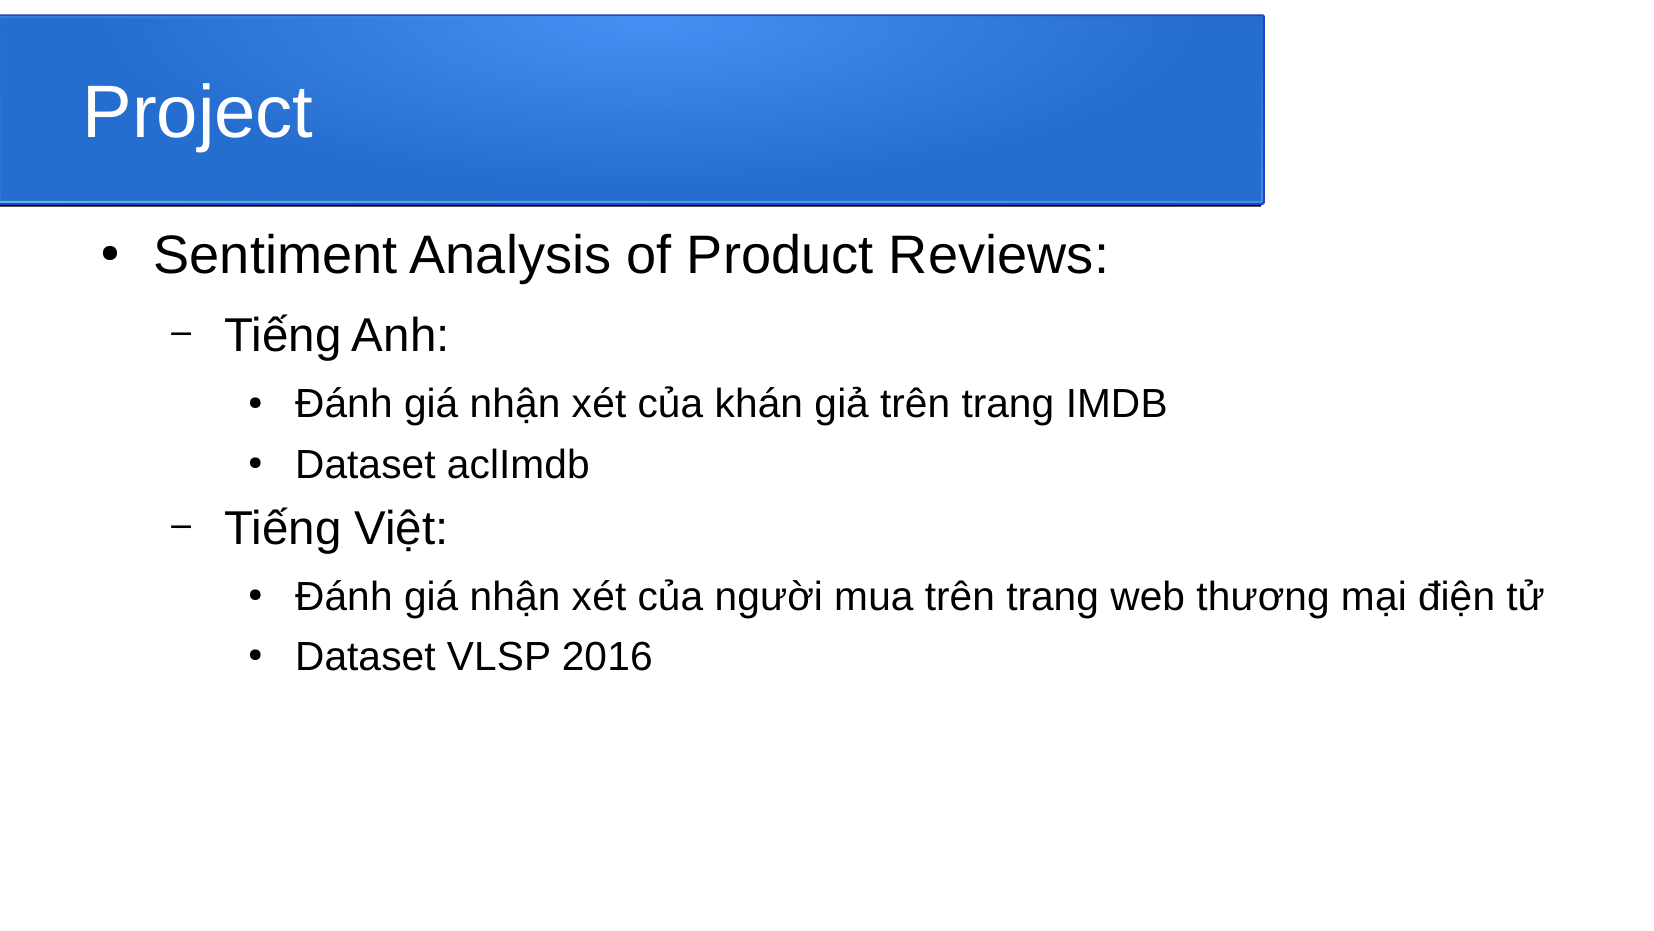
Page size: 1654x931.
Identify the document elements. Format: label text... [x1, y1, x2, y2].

list Sentiment Analysis of Product Reviews: Tiếng Anh: Đánh giá nhận xét của khán giả trên trang IMDB Dataset aclImdb Tiếng Việt: Đánh giá nhận xét của người mua trên trang web thương mại điện tử Dataset VLSP 2016 [82, 224, 1571, 764]
title Project [82, 35, 1235, 189]
